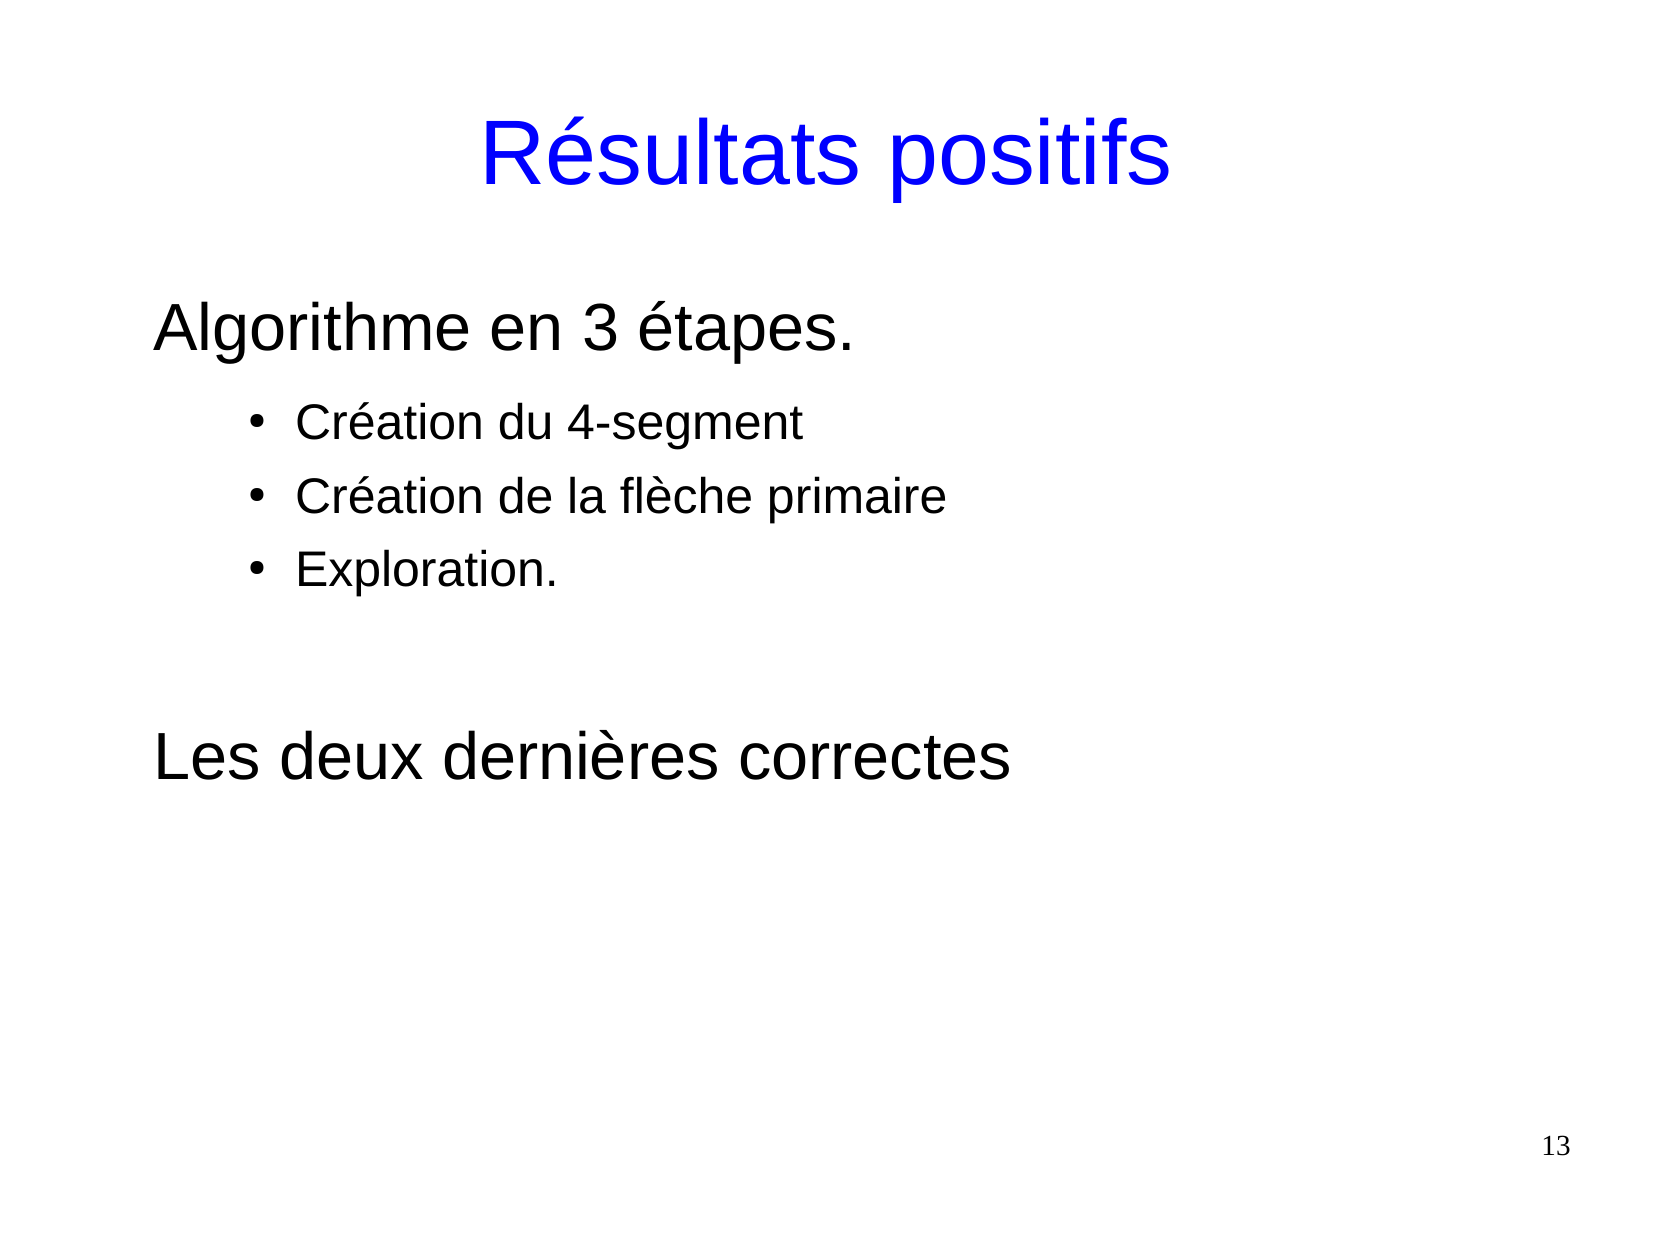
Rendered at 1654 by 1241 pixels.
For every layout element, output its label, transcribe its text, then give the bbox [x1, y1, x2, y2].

title Résultats positifs [82, 49, 1571, 257]
list Algorithme en 3 étapes. Création du 4-segment Création de la flèche primaire Exploration. Les deux dernières correctes [82, 290, 1538, 1010]
